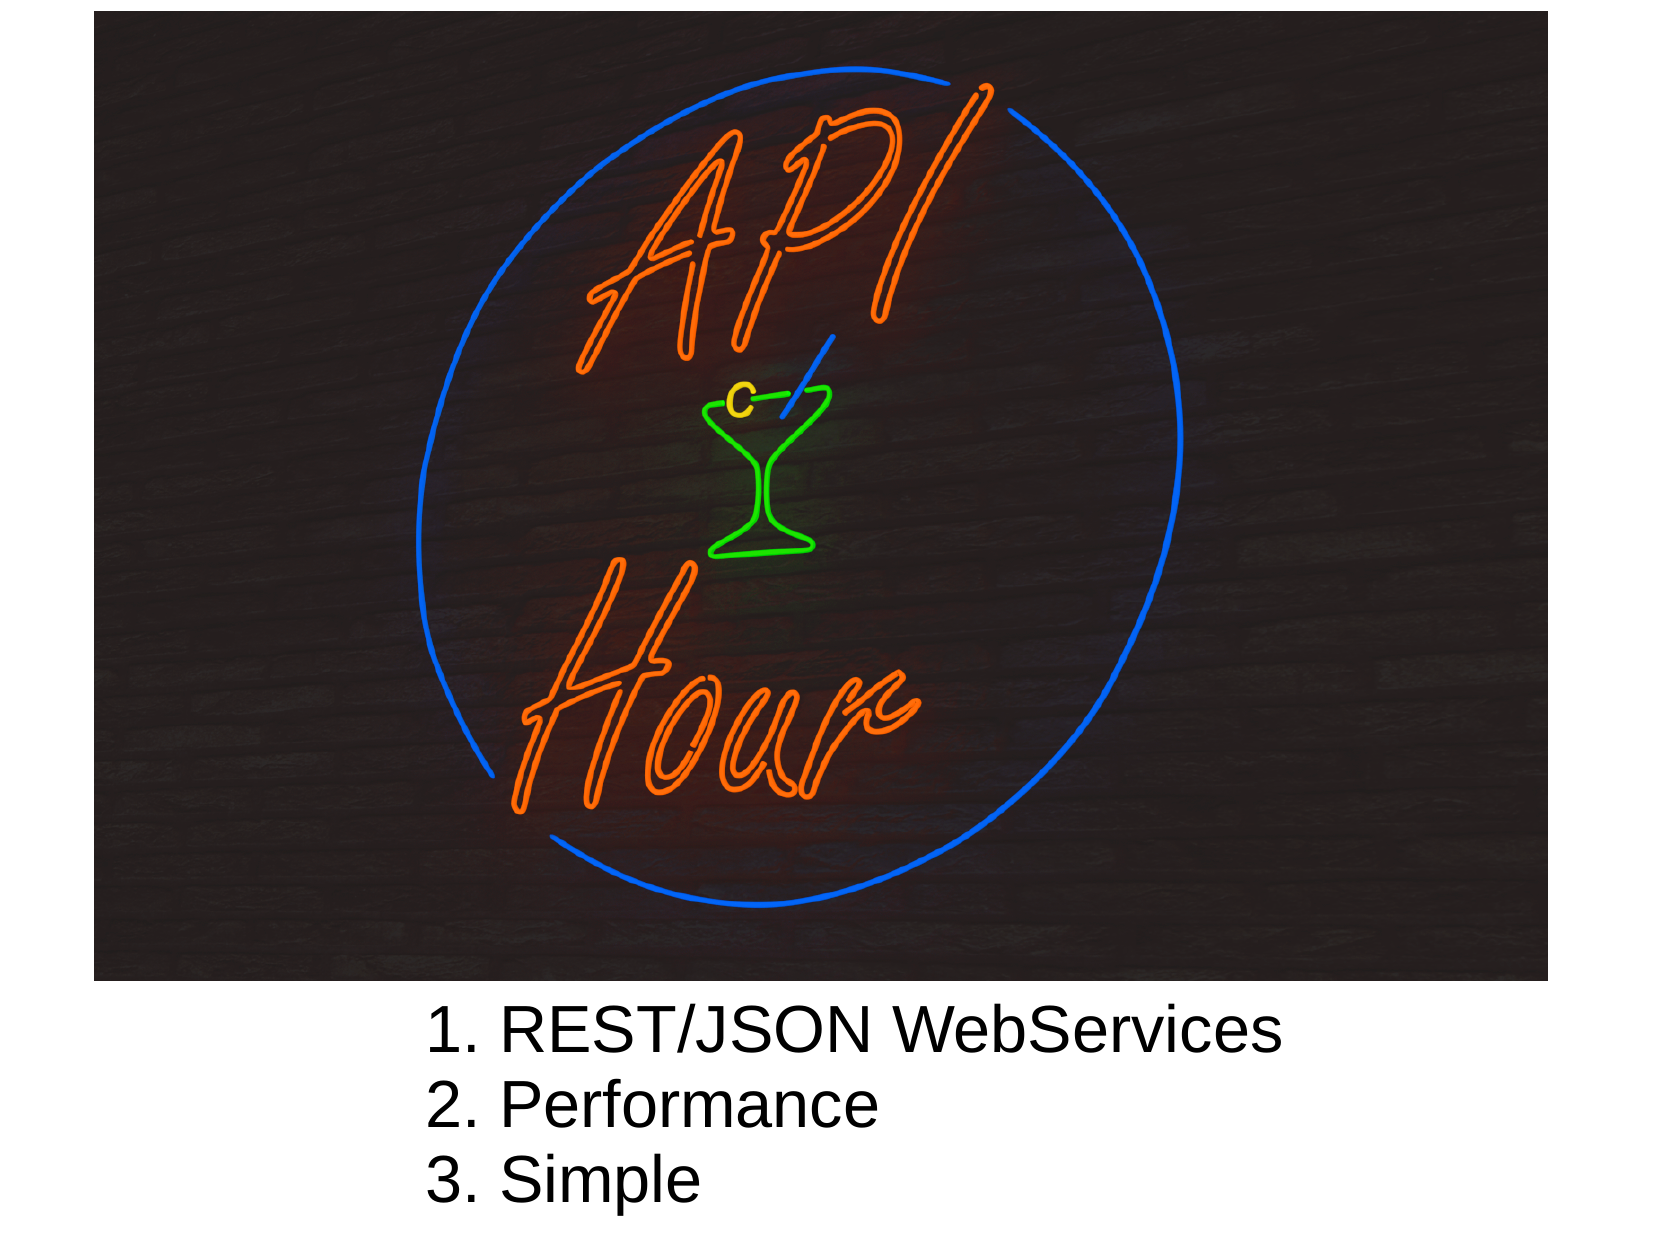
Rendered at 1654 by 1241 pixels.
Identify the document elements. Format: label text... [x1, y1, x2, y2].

subtitle REST/JSON WebServices Performance Simple [425, 992, 1288, 1217]
picture [94, 11, 1548, 981]
